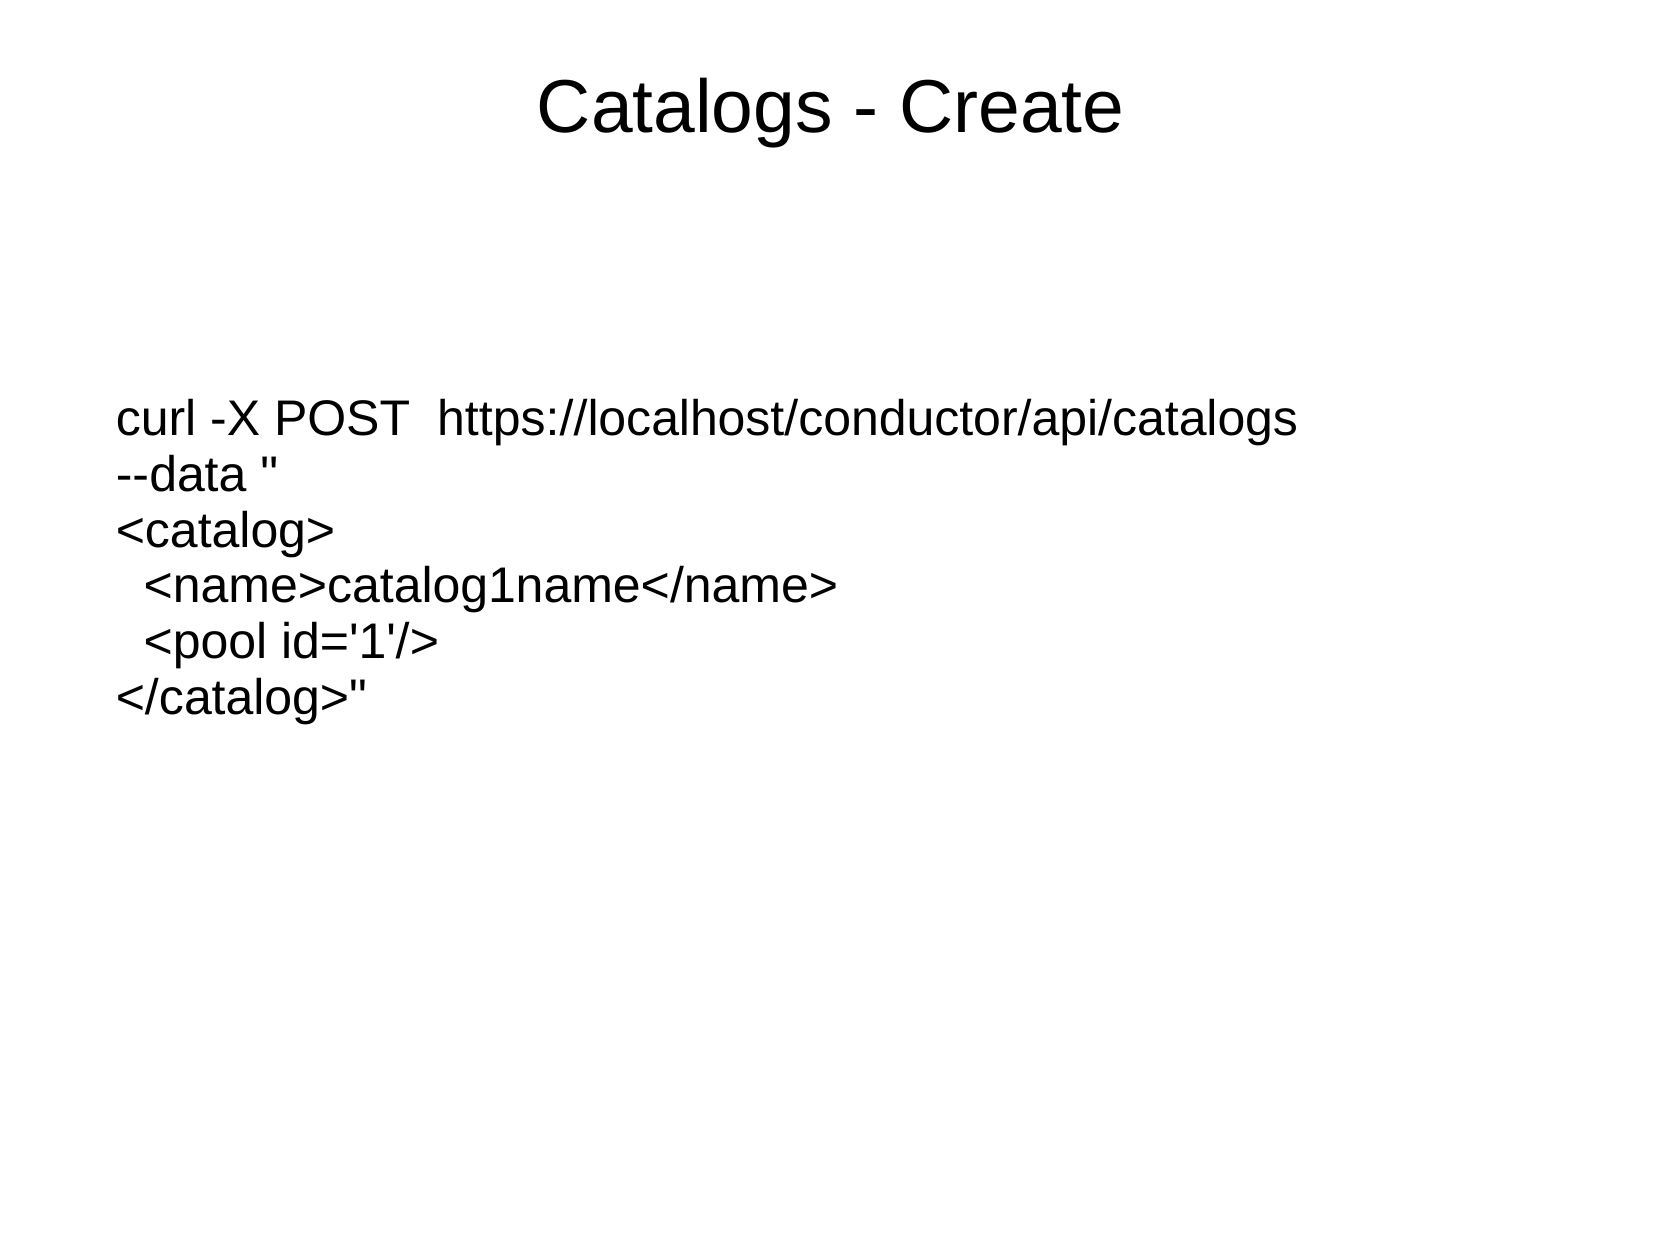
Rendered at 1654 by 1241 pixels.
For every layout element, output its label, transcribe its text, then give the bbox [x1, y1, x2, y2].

subtitle curl -X POST https://localhost/conductor/api/catalogs --data " <catalog> <name>catalog1name</name> <pool id='1'/> </catalog>" [115, 225, 1571, 946]
title Catalogs - Create [86, 2, 1576, 211]
